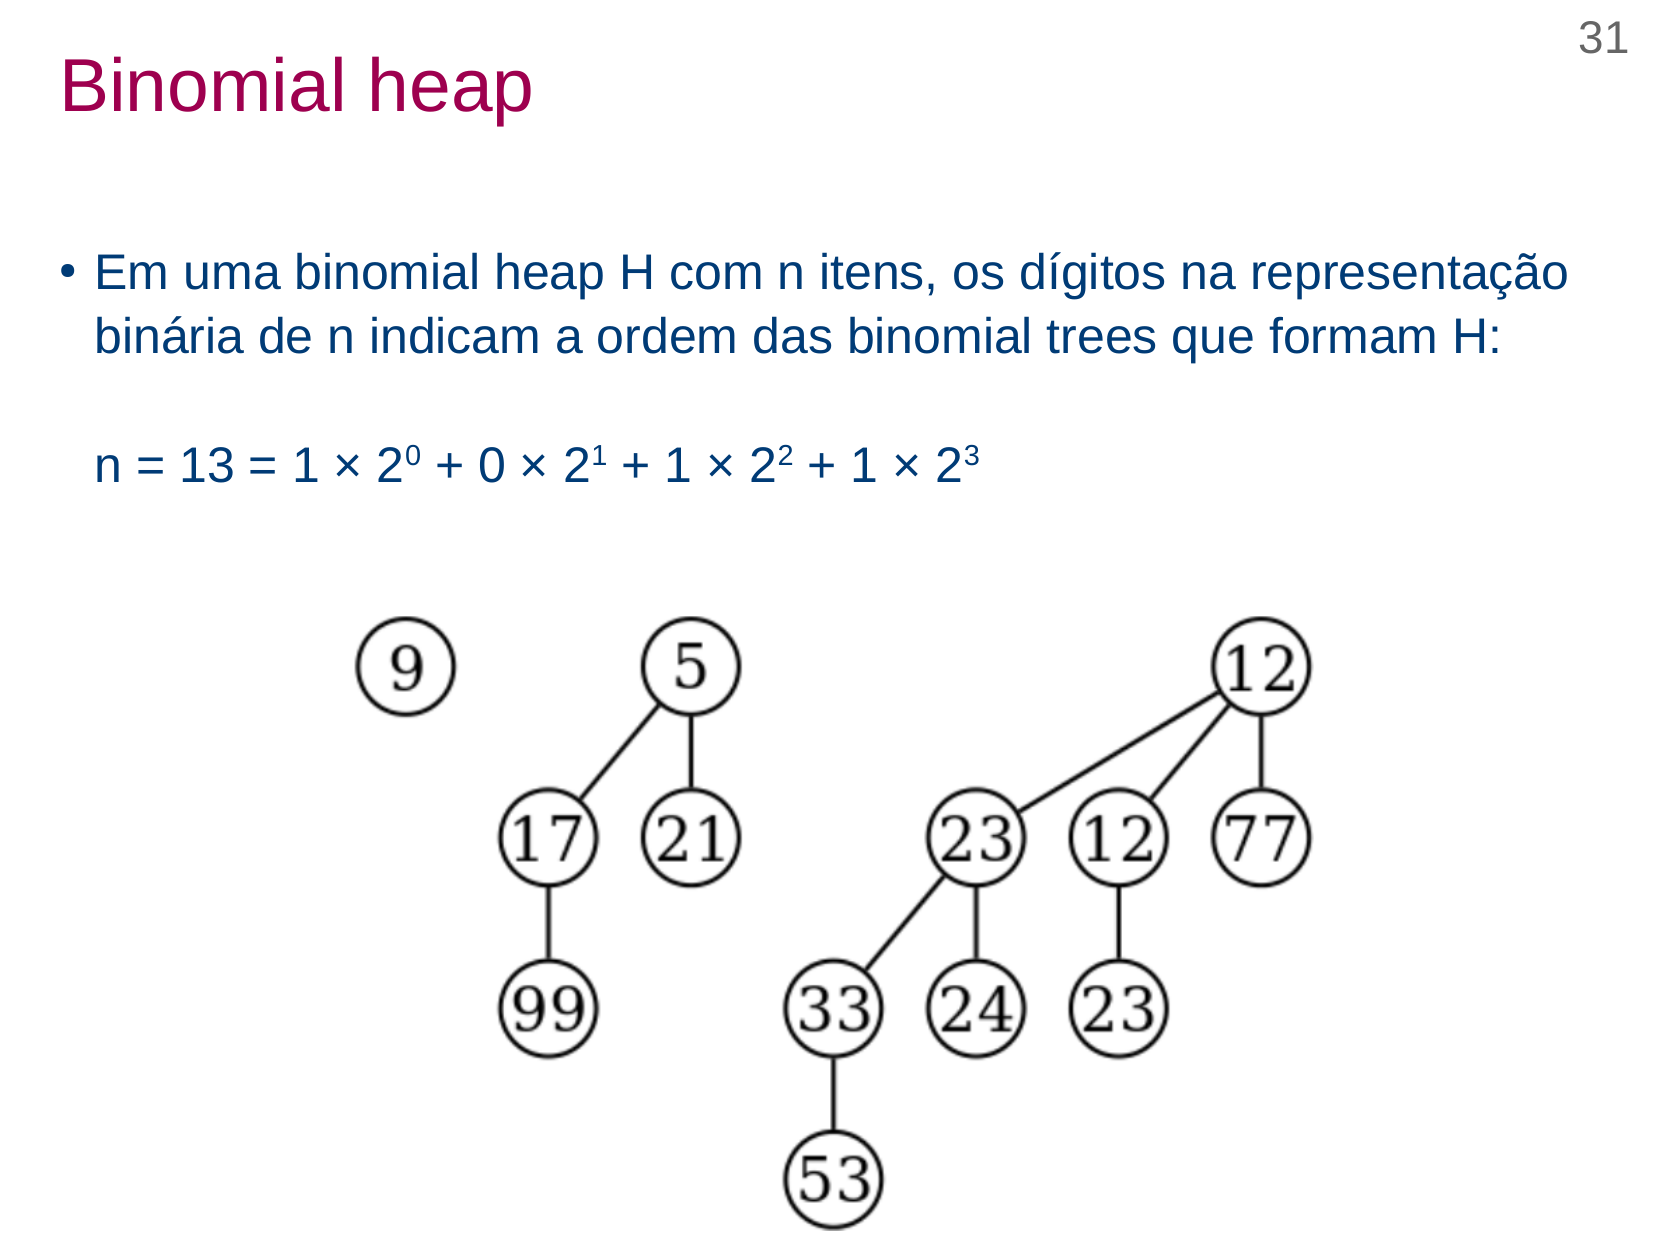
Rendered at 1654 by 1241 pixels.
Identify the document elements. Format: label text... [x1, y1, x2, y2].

list Em uma binomial heap H com n itens, os dígitos na representação binária de n indicam a ordem das binomial trees que formam H: n = 13 = 1 × 20 + 0 × 21 + 1 × 22 + 1 × 23 [59, 236, 1595, 1211]
title Binomial heap [59, 29, 1595, 148]
picture [354, 616, 1314, 1231]
